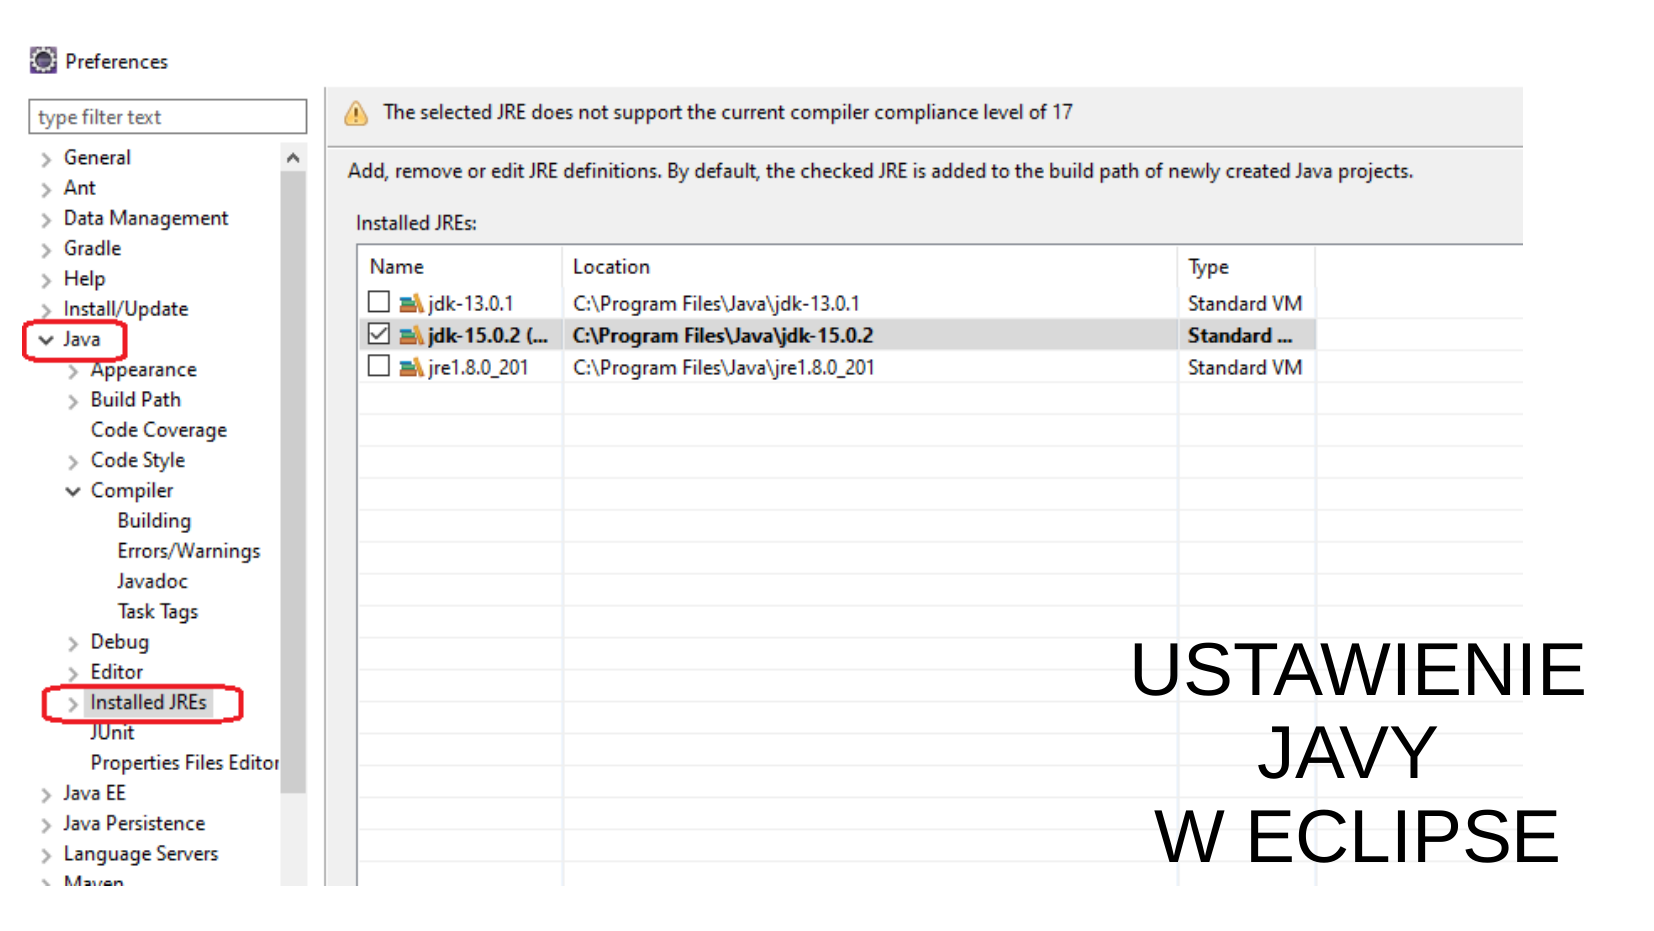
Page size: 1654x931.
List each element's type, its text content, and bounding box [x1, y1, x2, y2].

picture [22, 42, 1523, 886]
title USTAWIENIE JAVY W ECLIPSE [1092, 620, 1625, 886]
